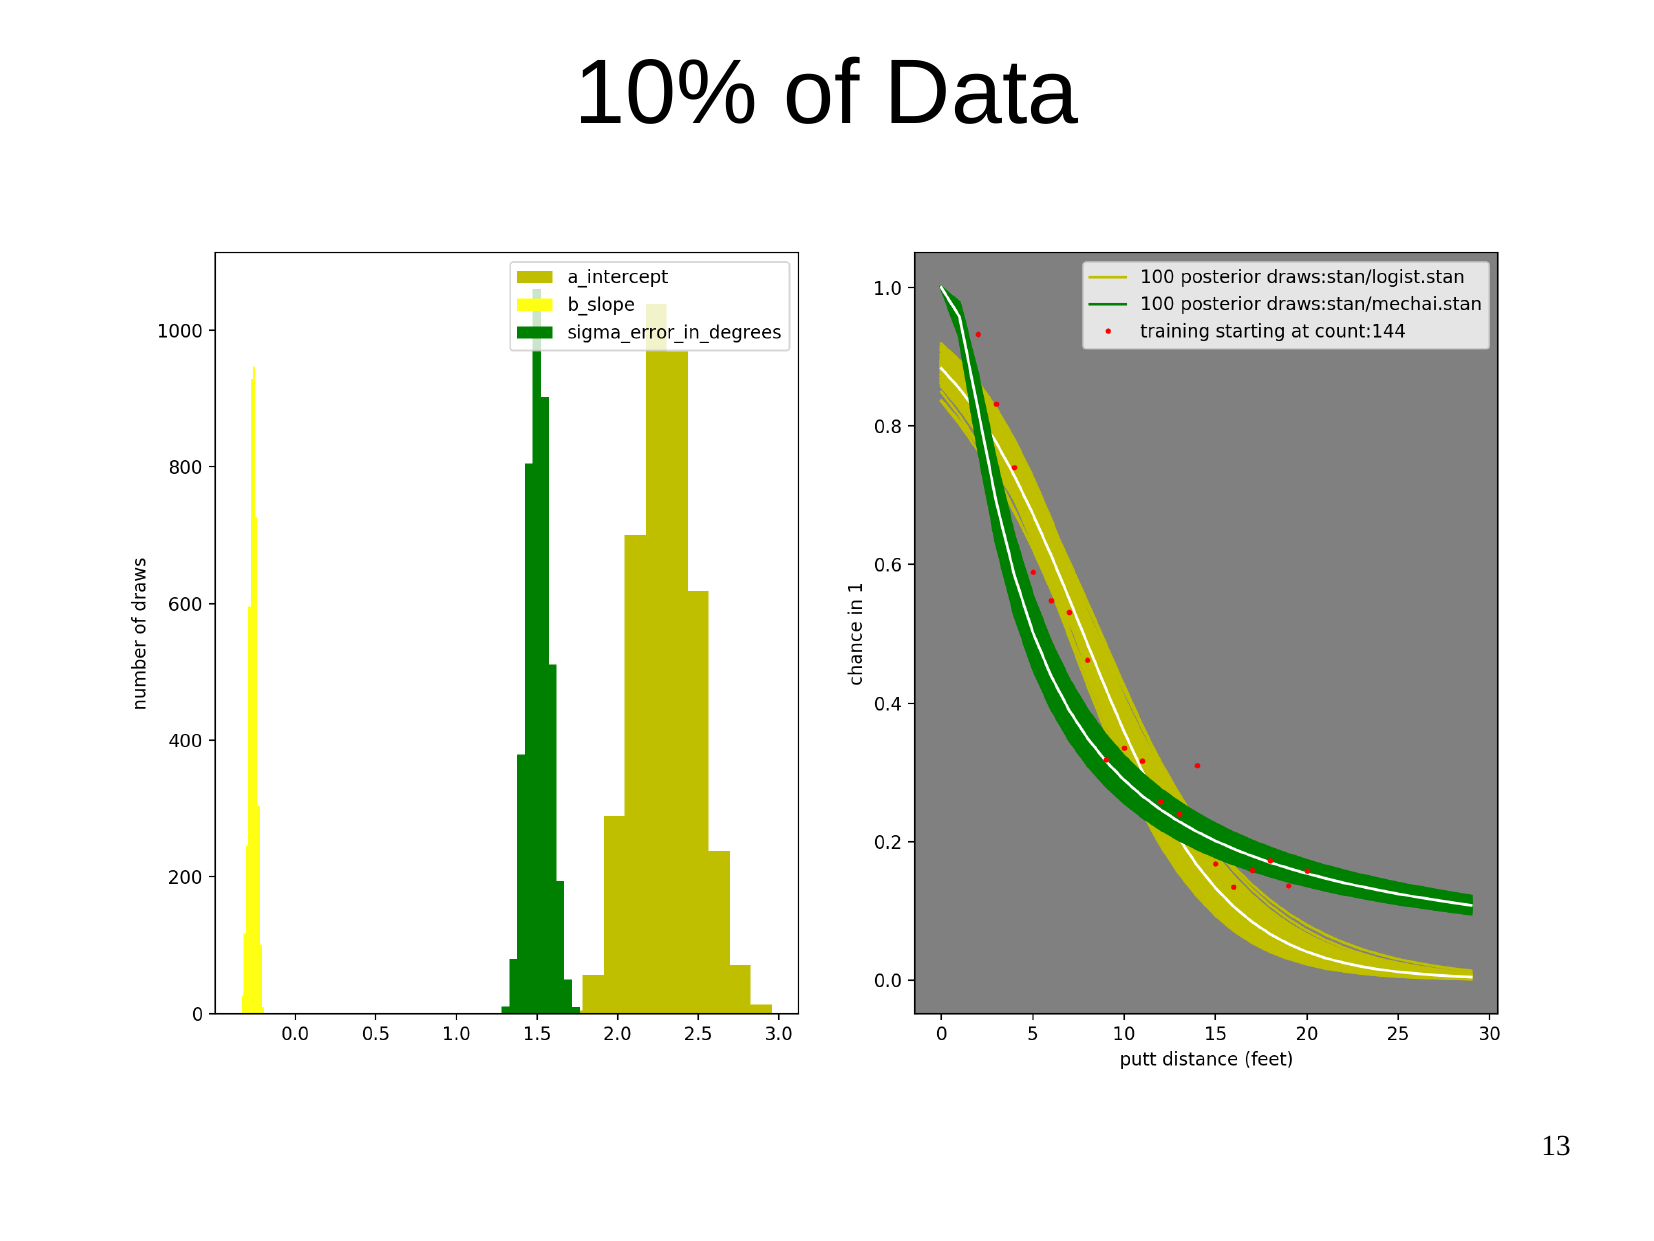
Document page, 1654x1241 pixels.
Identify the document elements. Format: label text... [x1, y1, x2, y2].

picture [8, 134, 1654, 1122]
title 10% of Data [82, 40, 1571, 134]
